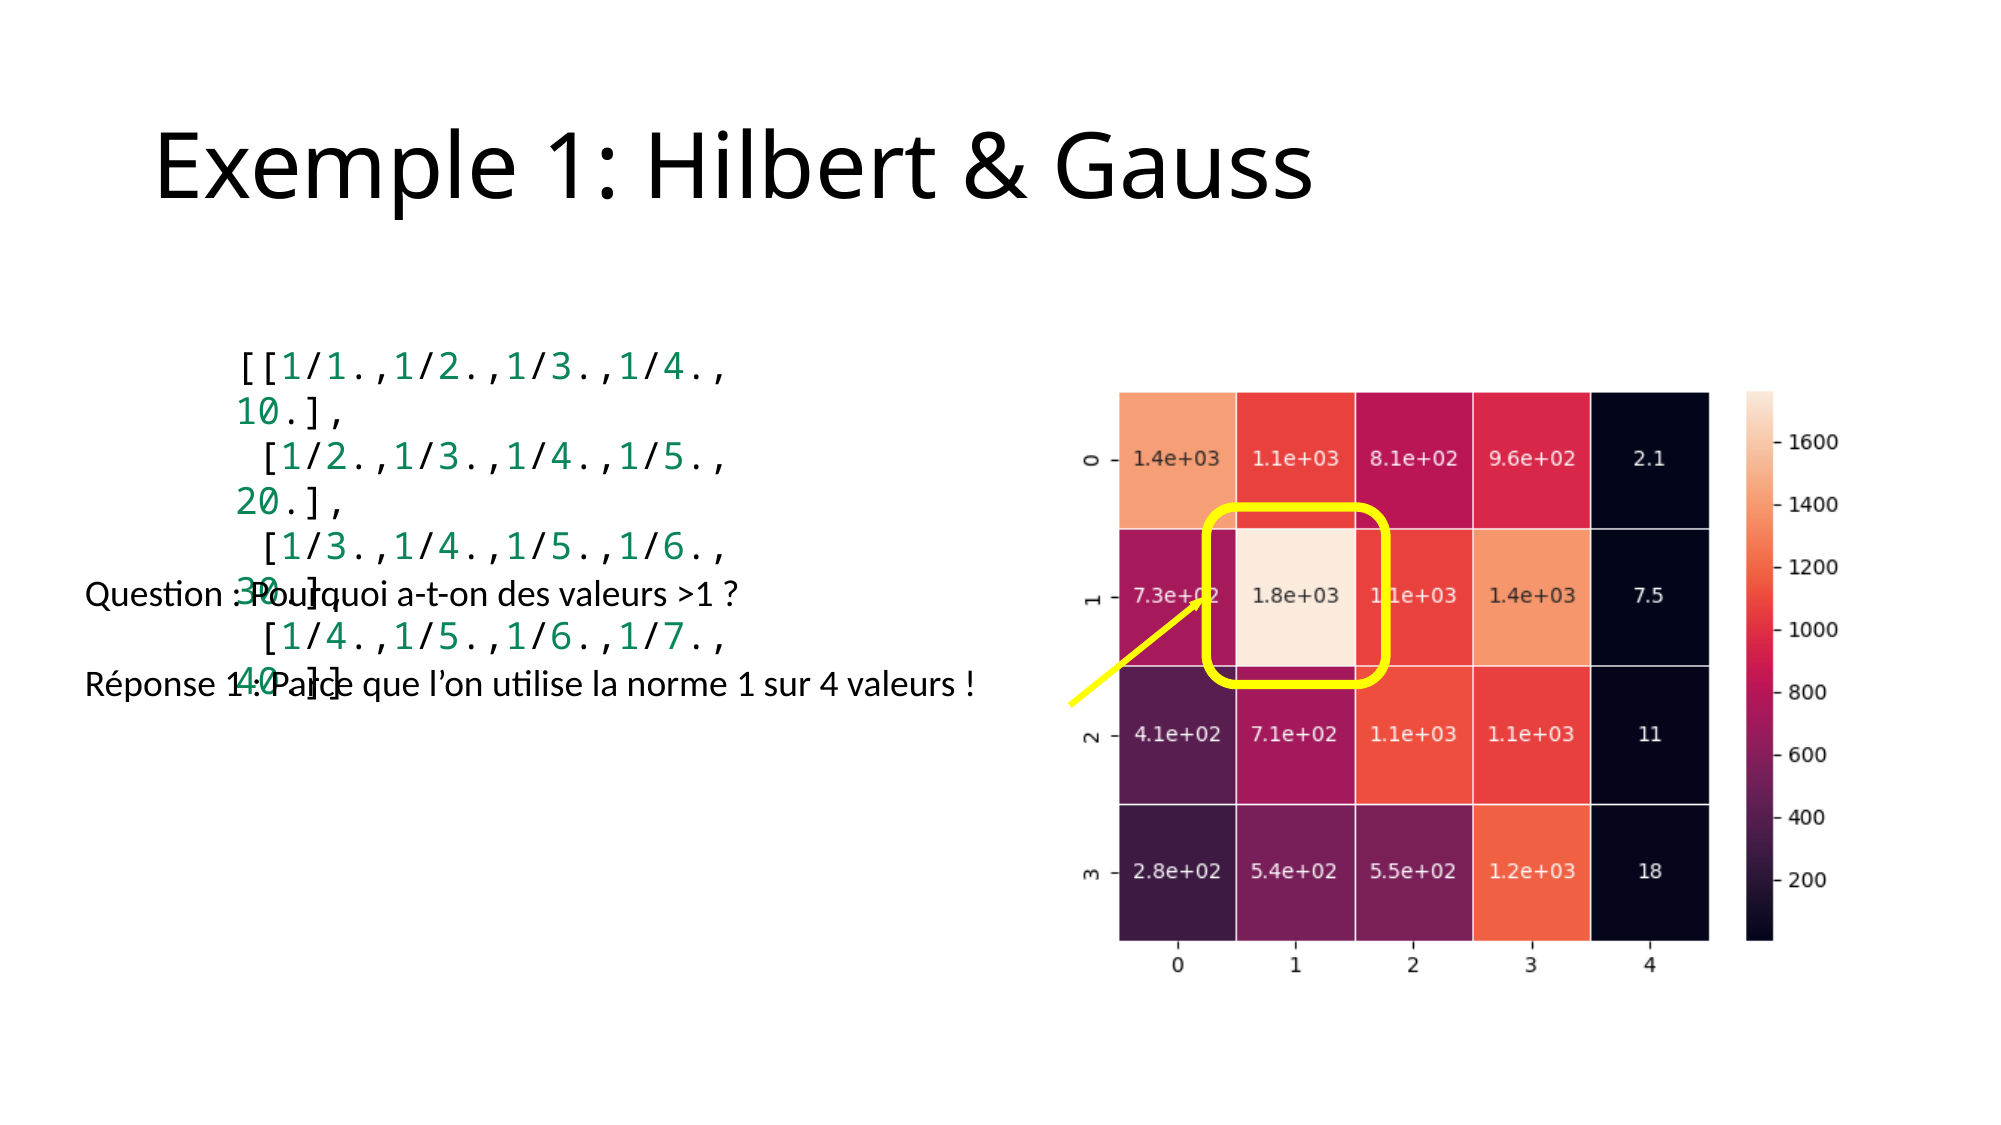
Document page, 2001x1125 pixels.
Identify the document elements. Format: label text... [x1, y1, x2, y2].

text_box Question : Pourquoi a-t-on des valeurs >1 ? Réponse 1 : Parce que l’on utilise la norme 1 sur 4 valeurs ! [69, 561, 1070, 850]
title Exemple 1: Hilbert & Gauss [137, 59, 1863, 278]
picture [1211, 512, 1381, 679]
picture [999, 306, 1952, 1020]
text_box [[1/1.,1/2.,1/3.,1/4., 10.], [1/2.,1/3.,1/4.,1/5., 20.], [1/3.,1/4.,1/5.,1/6., 30.], [1/4.,1/5.,1/6.,1/7., 40.]] [220, 334, 856, 532]
